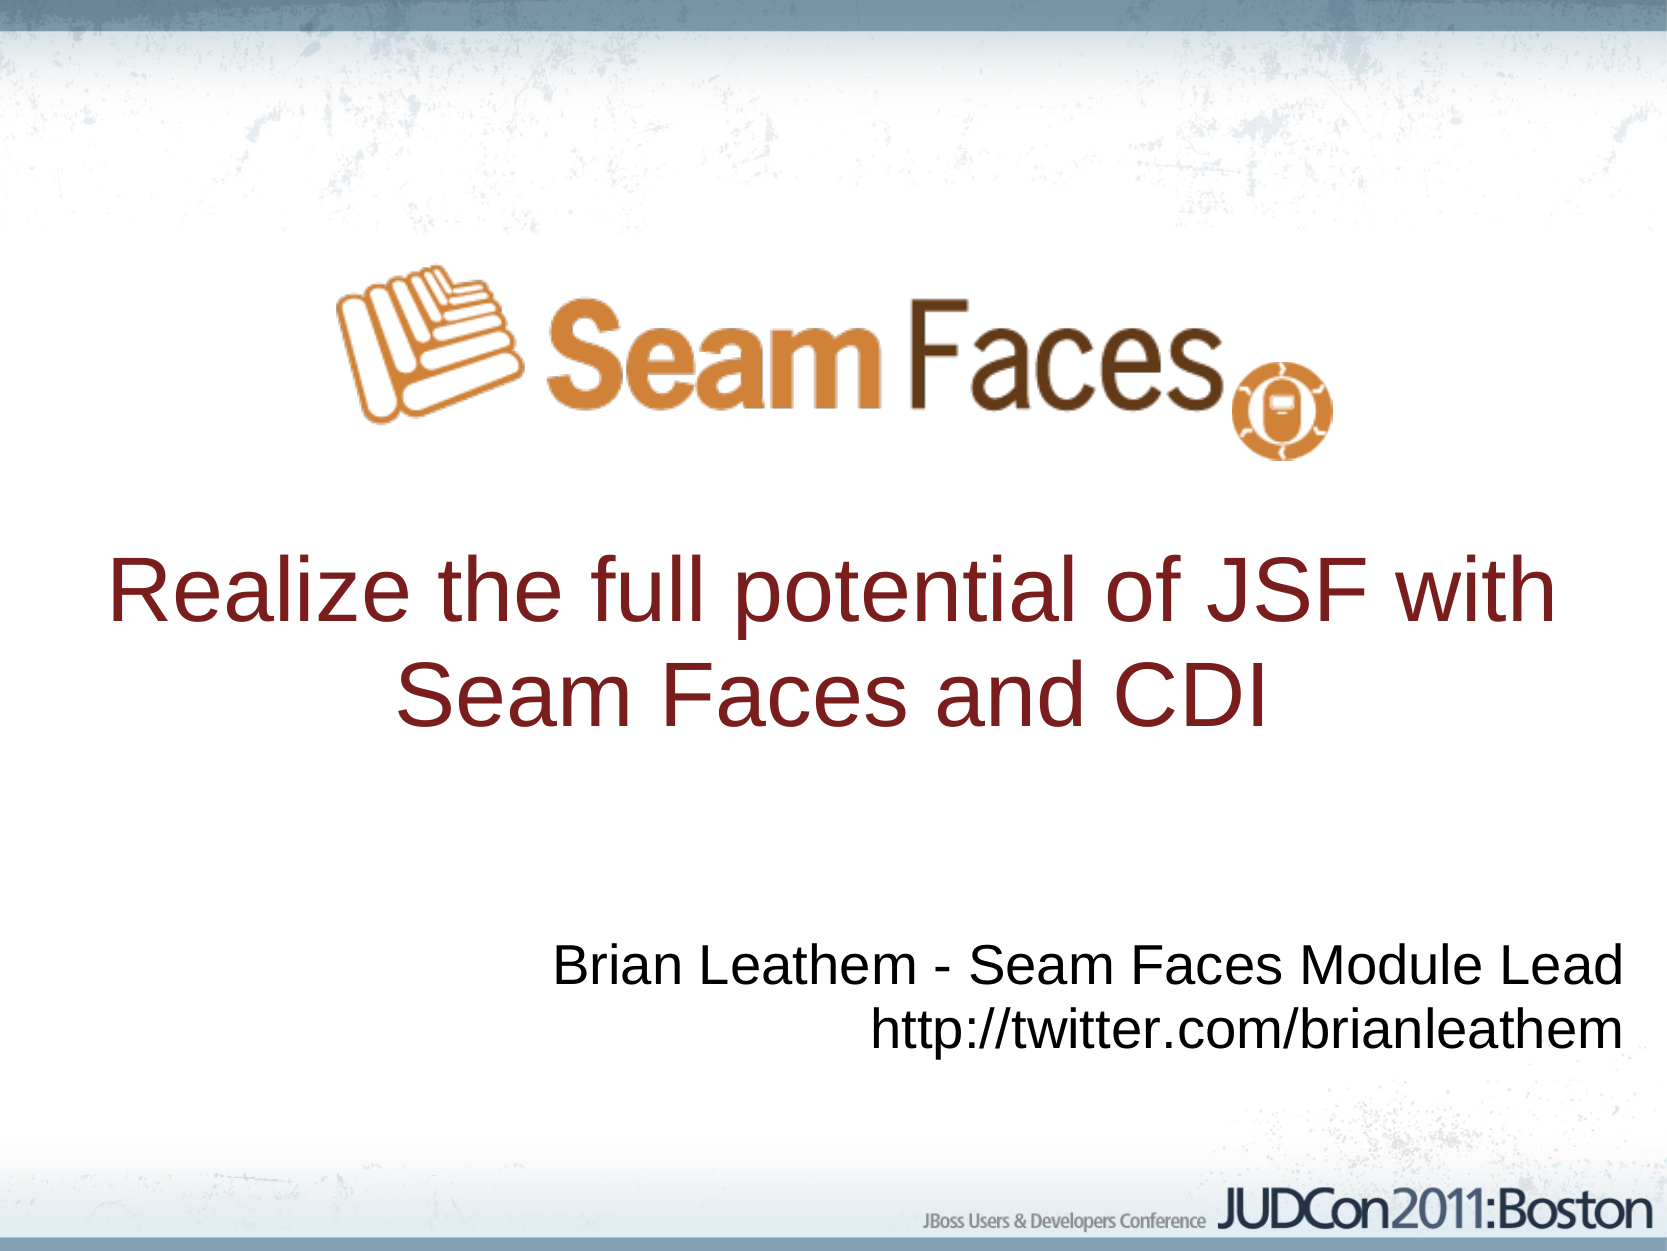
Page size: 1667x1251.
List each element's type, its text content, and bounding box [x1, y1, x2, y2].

picture [0, 0, 1667, 1251]
text_box Brian Leathem - Seam Faces Module Lead http://twitter.com/brianleathem [440, 933, 1625, 1062]
title Realize the full potential of JSF with Seam Faces and CDI [101, 450, 1565, 836]
